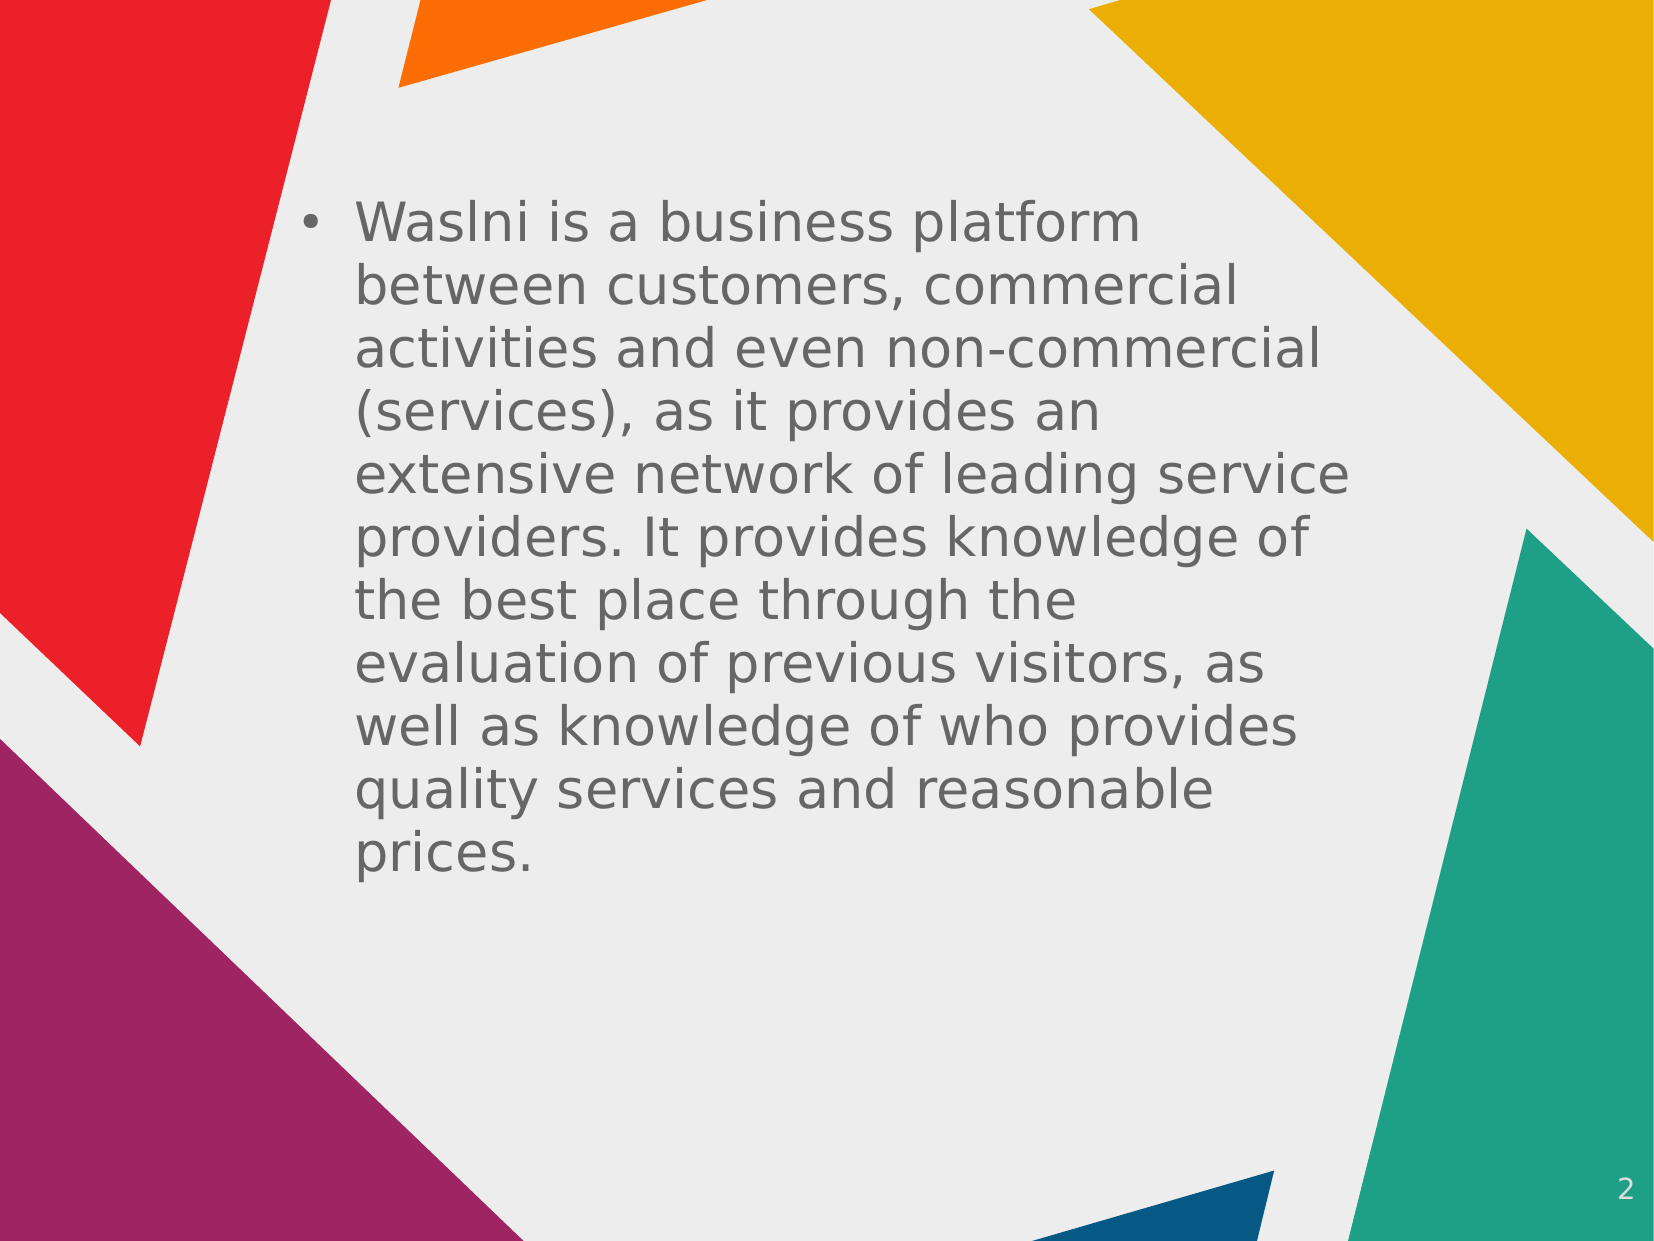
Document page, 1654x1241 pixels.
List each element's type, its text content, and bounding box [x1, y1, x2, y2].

list Waslni is a business platform between customers, commercial activities and even non-commercial (services), as it provides an extensive network of leading service providers. It provides knowledge of the best place through the evaluation of previous visitors, as well as knowledge of who provides quality services and reasonable prices. [283, 191, 1366, 991]
